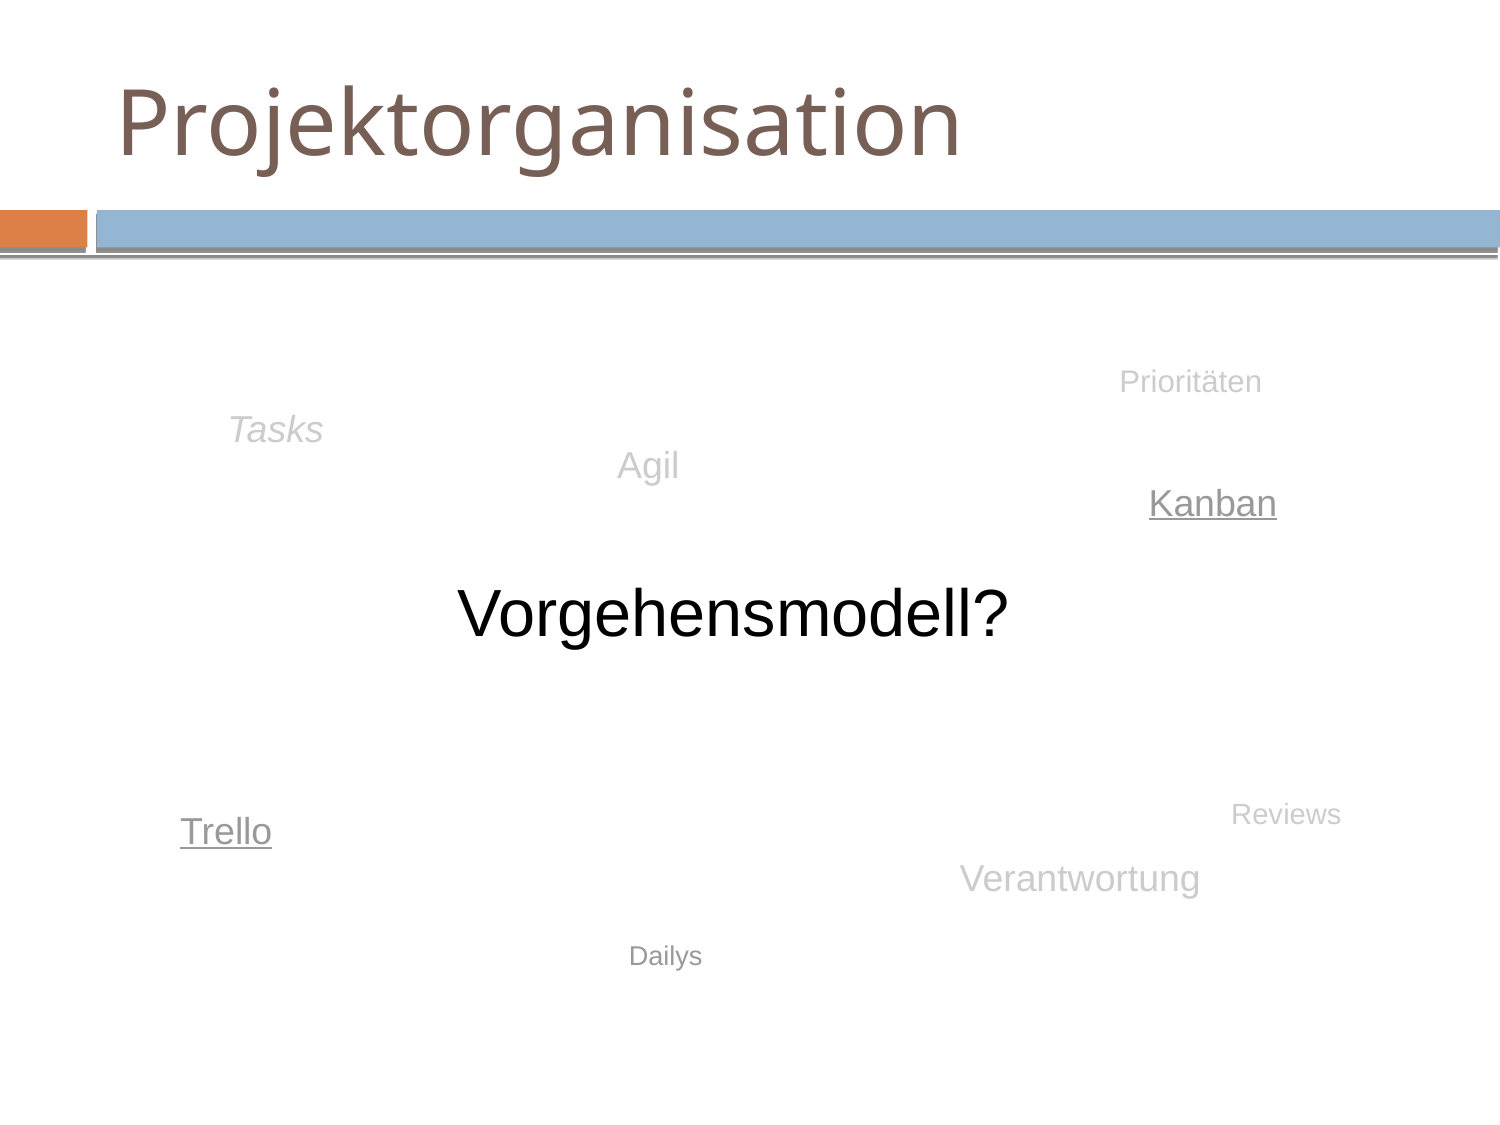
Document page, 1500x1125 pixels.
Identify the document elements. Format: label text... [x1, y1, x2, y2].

text_box Dailys [614, 933, 718, 979]
text_box Tasks [212, 401, 339, 459]
subtitle Vorgehensmodell? [47, 274, 1385, 1028]
text_box Reviews [1216, 790, 1358, 839]
text_box Prioritäten [1104, 356, 1278, 407]
text_box Trello [165, 803, 288, 860]
title Projektorganisation [100, 37, 1438, 200]
text_box Agil [602, 437, 695, 494]
text_box Kanban [1133, 474, 1293, 532]
text_box Verantwortung [944, 850, 1216, 908]
